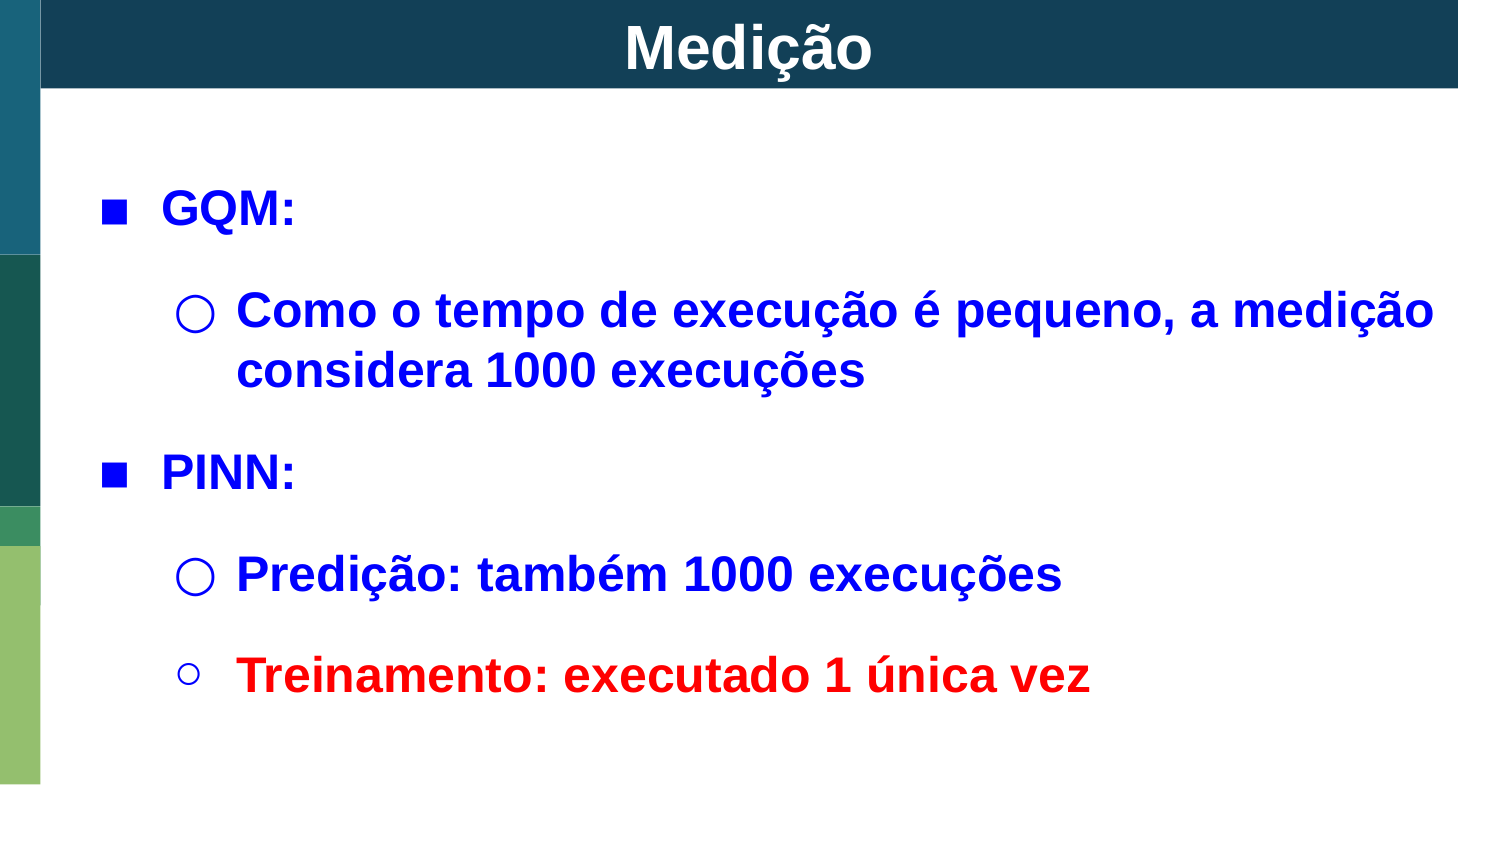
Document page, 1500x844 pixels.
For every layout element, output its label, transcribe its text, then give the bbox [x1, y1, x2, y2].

text_box Medição [40, 0, 1458, 89]
text_box GQM: Como o tempo de execução é pequeno, a medição considera 1000 execuções PINN: Predição: também 1000 execuções Treinamento: executado 1 única vez [70, 160, 1475, 826]
